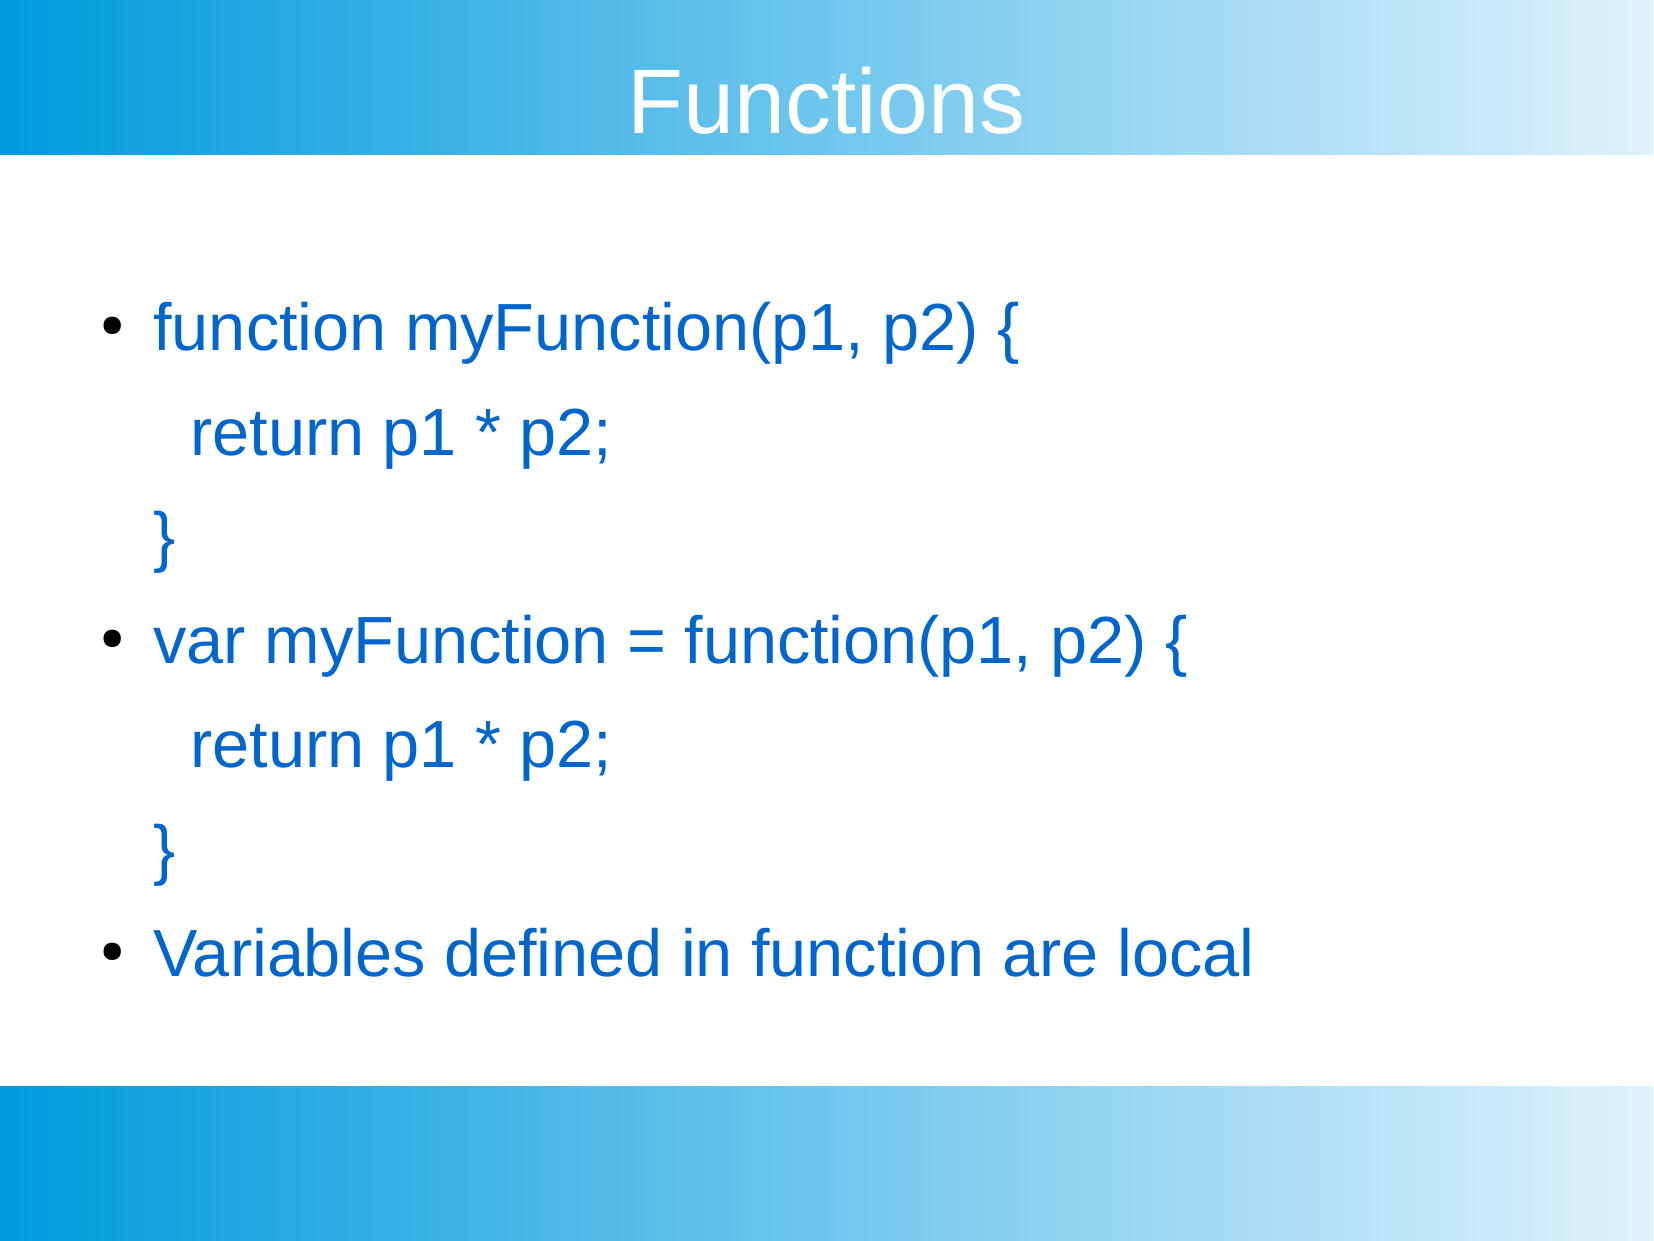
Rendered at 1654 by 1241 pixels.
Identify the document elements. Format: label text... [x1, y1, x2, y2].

list function myFunction(p1, p2) { return p1 * p2; } var myFunction = function(p1, p2) { return p1 * p2; } Variables defined in function are local [82, 290, 1571, 1010]
title Functions [82, 49, 1571, 155]
